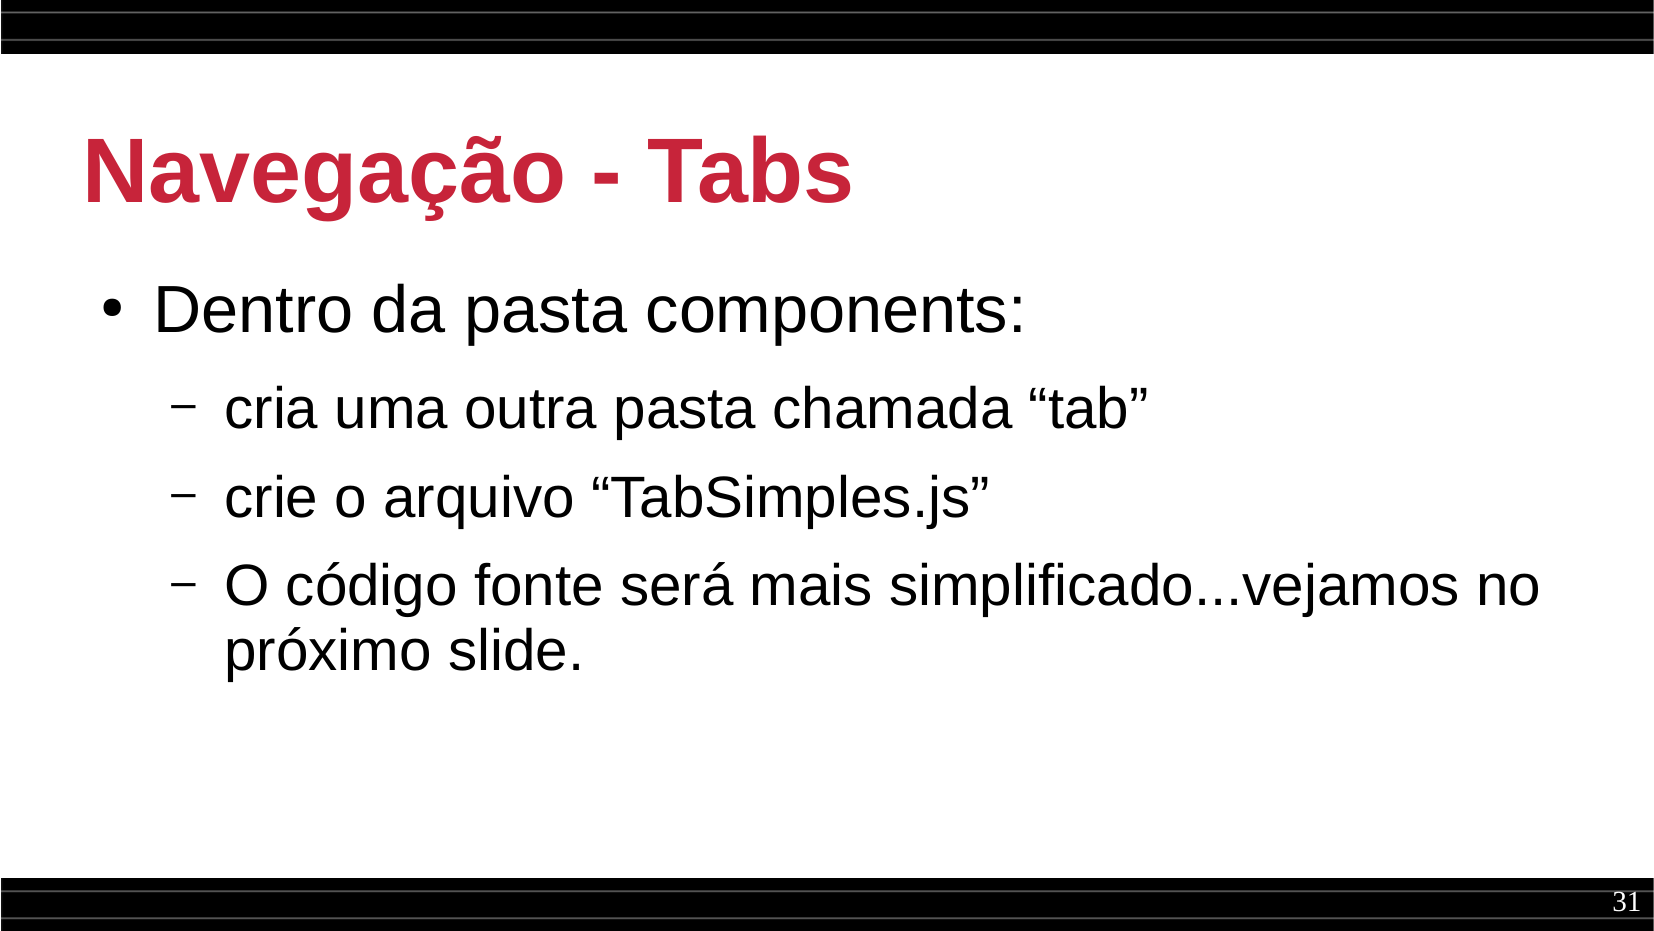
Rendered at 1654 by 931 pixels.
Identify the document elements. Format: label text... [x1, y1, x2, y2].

picture [1, 0, 1654, 54]
title Navegação - Tabs [82, 92, 1571, 249]
picture [1, 878, 1654, 931]
list Dentro da pasta components: cria uma outra pasta chamada “tab” crie o arquivo “TabSimples.js” O código fonte será mais simplificado...vejamos no próximo slide. [82, 271, 1571, 758]
